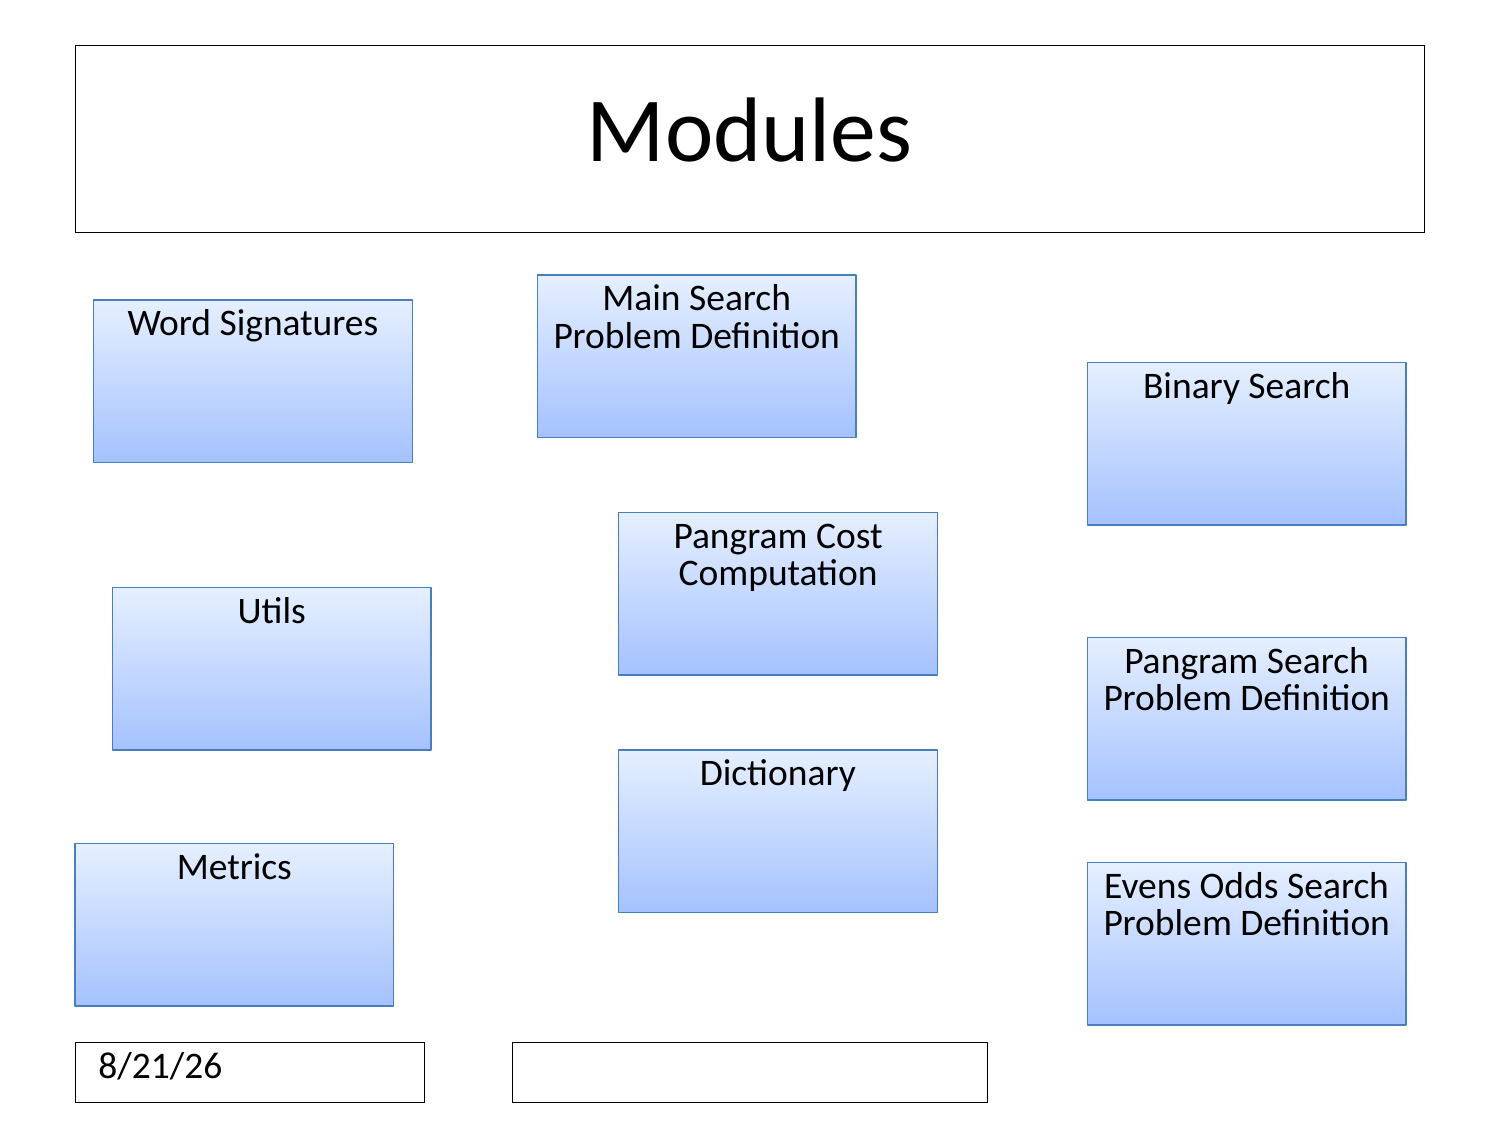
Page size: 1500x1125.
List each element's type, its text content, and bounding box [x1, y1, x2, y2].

text_box Dictionary [618, 749, 938, 913]
title Modules [75, 45, 1425, 233]
text_box Utils [112, 587, 432, 750]
text_box Pangram Search Problem Definition [1087, 637, 1407, 800]
text_box Pangram Cost Computation [618, 512, 938, 675]
text_box Main Search Problem Definition [537, 274, 857, 438]
text_box Binary Search [1087, 362, 1407, 525]
text_box Metrics [74, 843, 394, 1007]
text_box Evens Odds Search Problem Definition [1087, 862, 1407, 1025]
text_box Word Signatures [93, 299, 413, 463]
